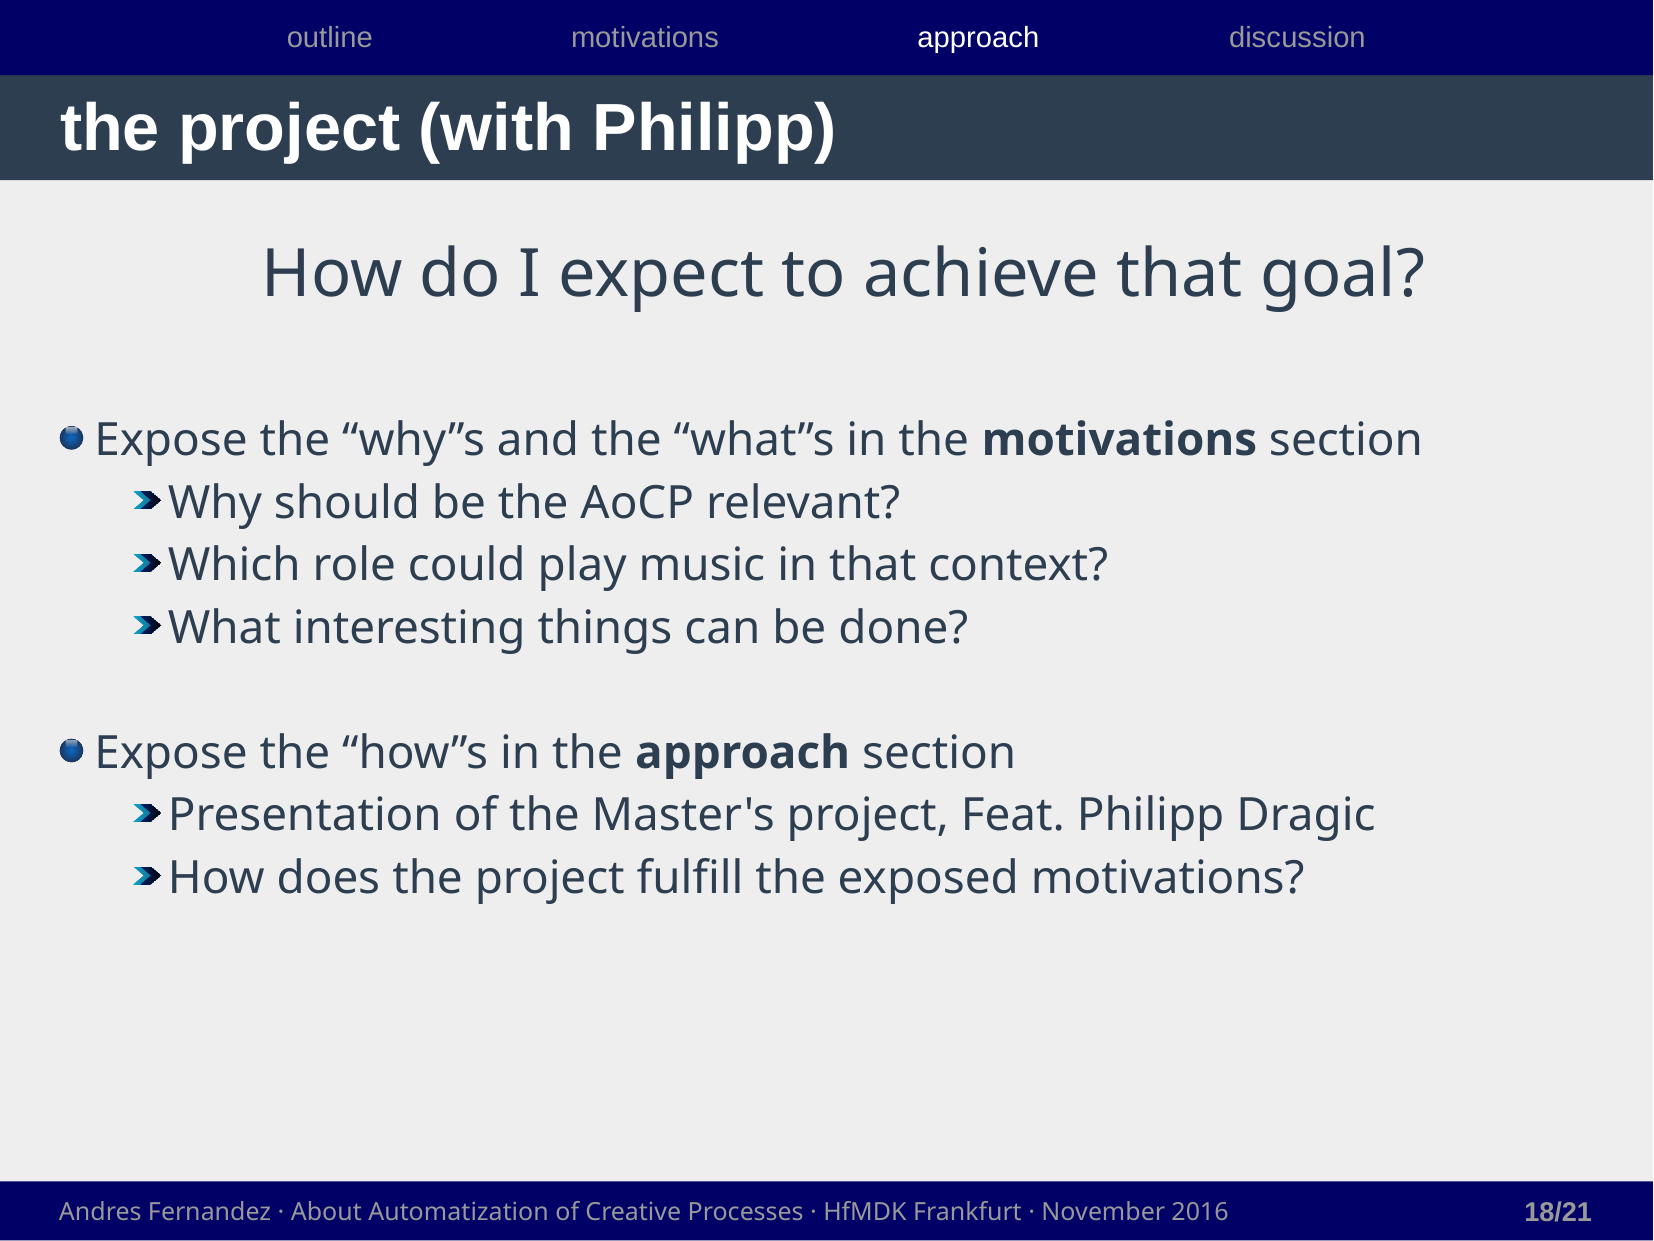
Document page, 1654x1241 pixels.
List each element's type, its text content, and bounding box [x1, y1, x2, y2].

text_box outline motivations approach discussion [0, 0, 1653, 76]
text_box [385, 551, 451, 622]
subtitle How do I expect to achieve that goal? Expose the “why”s and the “what”s in the motivations section Why should be the AoCP relevant? Which role could play music in that context? What interesting things can be done? Expose the “how”s in the approach section Presentation of the Master's project, Feat. Philipp Dragic How does the project fulfill the exposed motivations? [58, 225, 1594, 1141]
title the project (with Philipp) [59, 76, 1594, 181]
